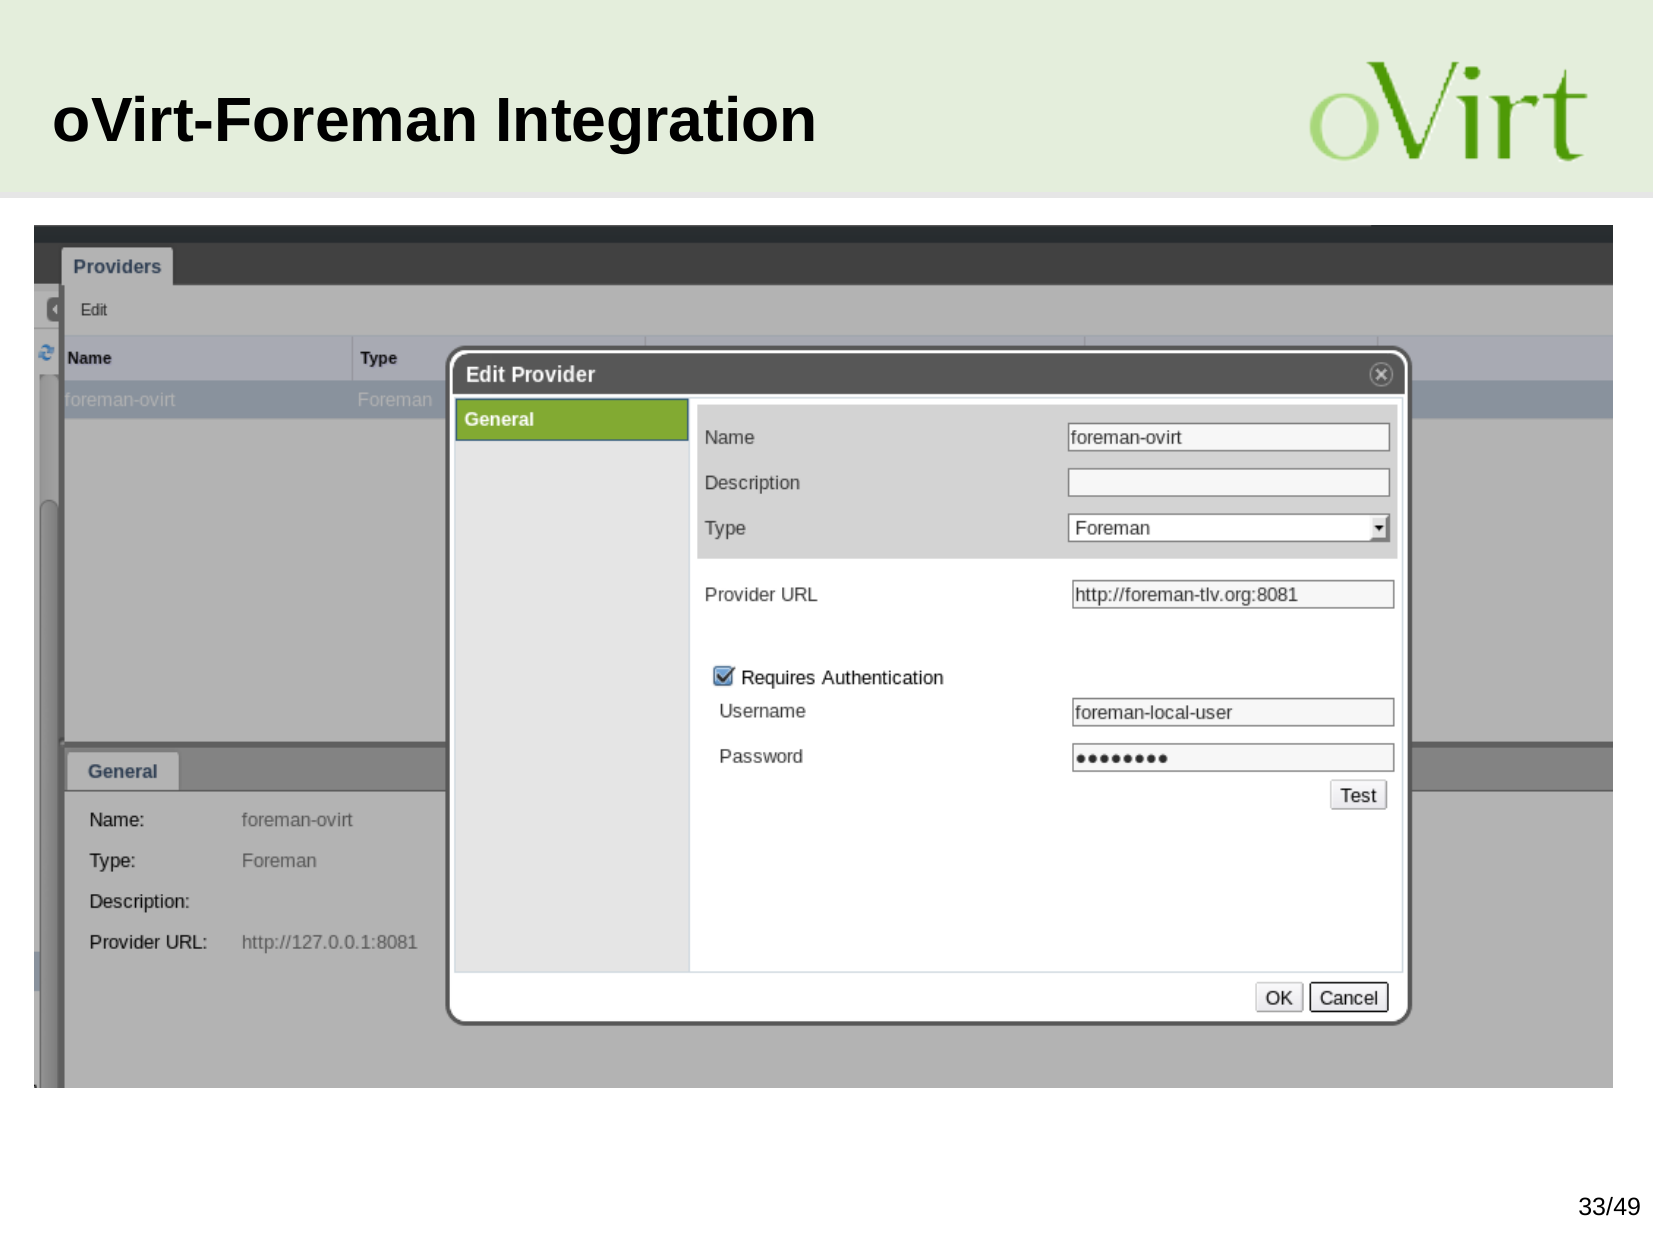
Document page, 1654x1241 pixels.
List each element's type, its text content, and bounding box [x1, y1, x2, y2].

picture [1289, 36, 1613, 181]
title oVirt-Foreman Integration [52, 14, 1330, 154]
picture [34, 225, 1613, 1088]
